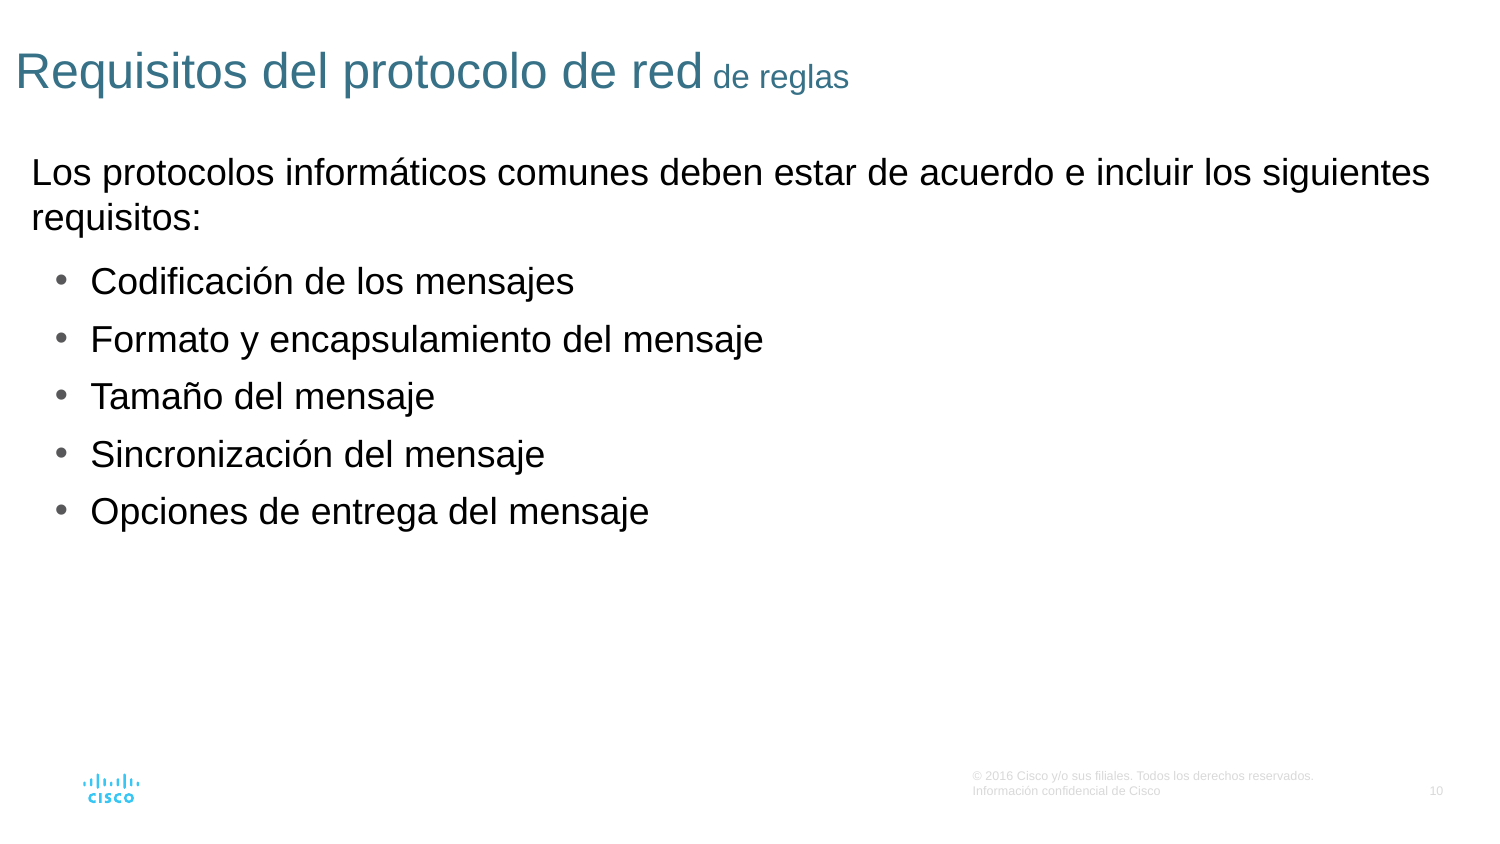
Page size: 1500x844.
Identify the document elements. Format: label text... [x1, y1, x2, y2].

title Requisitos del protocolo de red de reglas [0, 6, 1500, 131]
list Los protocolos informáticos comunes deben estar de acuerdo e incluir los siguientes requisitos: Codificación de los mensajes Formato y encapsulamiento del mensaje Tamaño del mensaje Sincronización del mensaje Opciones de entrega del mensaje [16, 140, 1469, 643]
